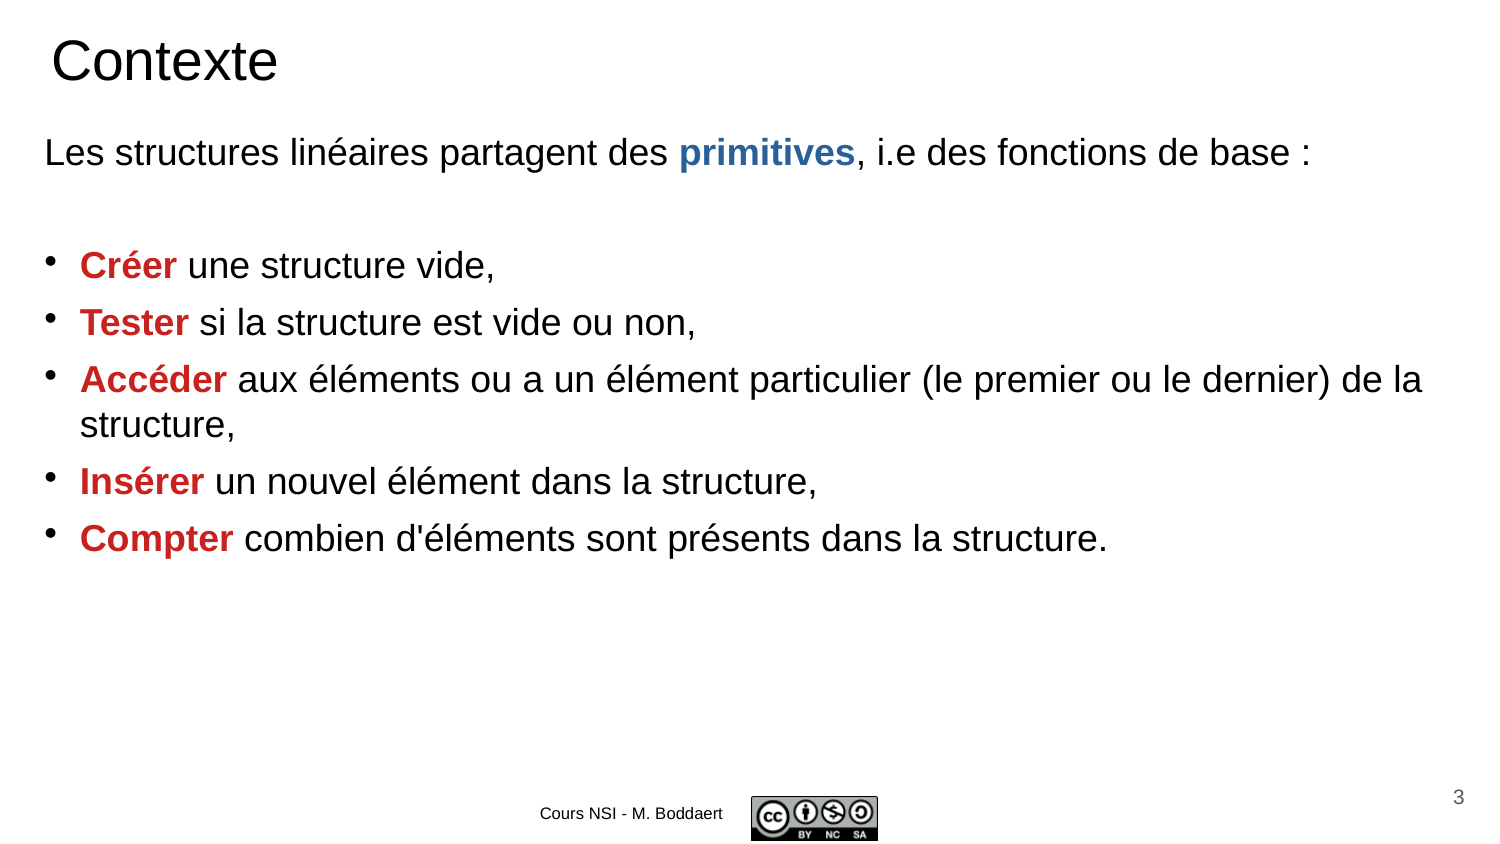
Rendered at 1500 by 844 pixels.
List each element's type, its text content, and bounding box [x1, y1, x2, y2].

picture [751, 796, 878, 841]
text_box Les structures linéaires partagent des primitives, i.e des fonctions de base : Créer une structure vide, Tester si la structure est vide ou non, Accéder aux éléments ou a un élément particulier (le premier ou le dernier) de la structure, Insérer un nouvel élément dans la structure, Compter combien d'éléments sont présents dans la structure. [29, 120, 1477, 760]
title Contexte [51, 13, 1449, 108]
slide_number <numéro> [1389, 764, 1480, 830]
